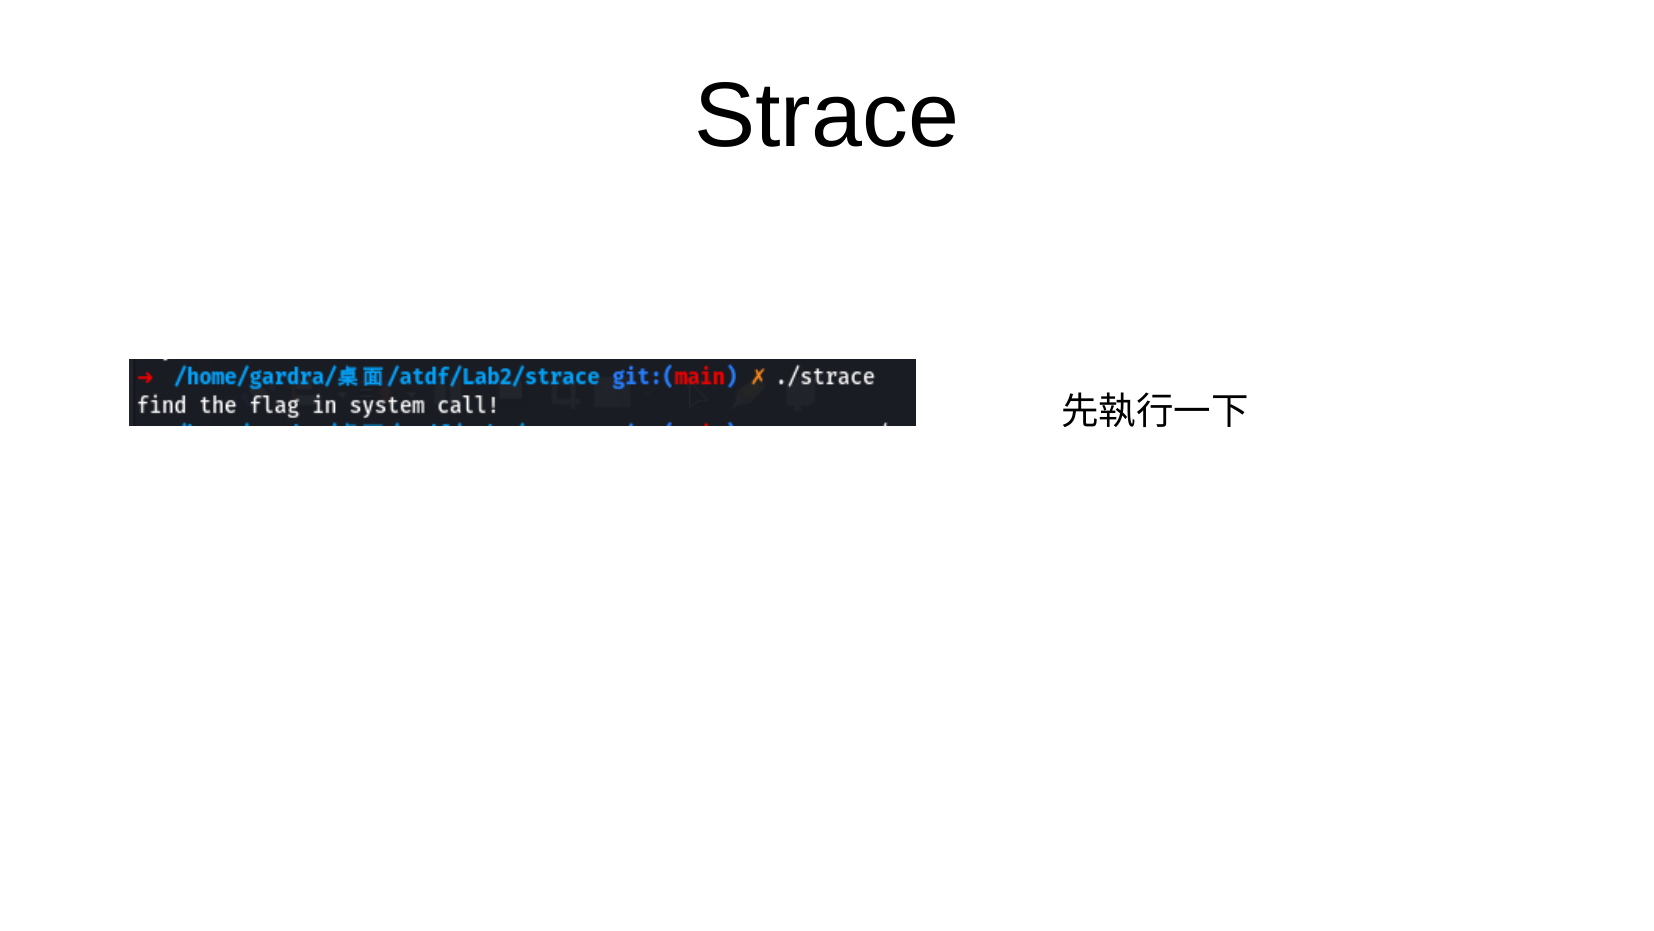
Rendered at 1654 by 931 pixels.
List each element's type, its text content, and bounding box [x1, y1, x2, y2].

text_box 先執行一下 [1046, 373, 1264, 449]
picture [129, 359, 916, 426]
title Strace [82, 37, 1571, 193]
